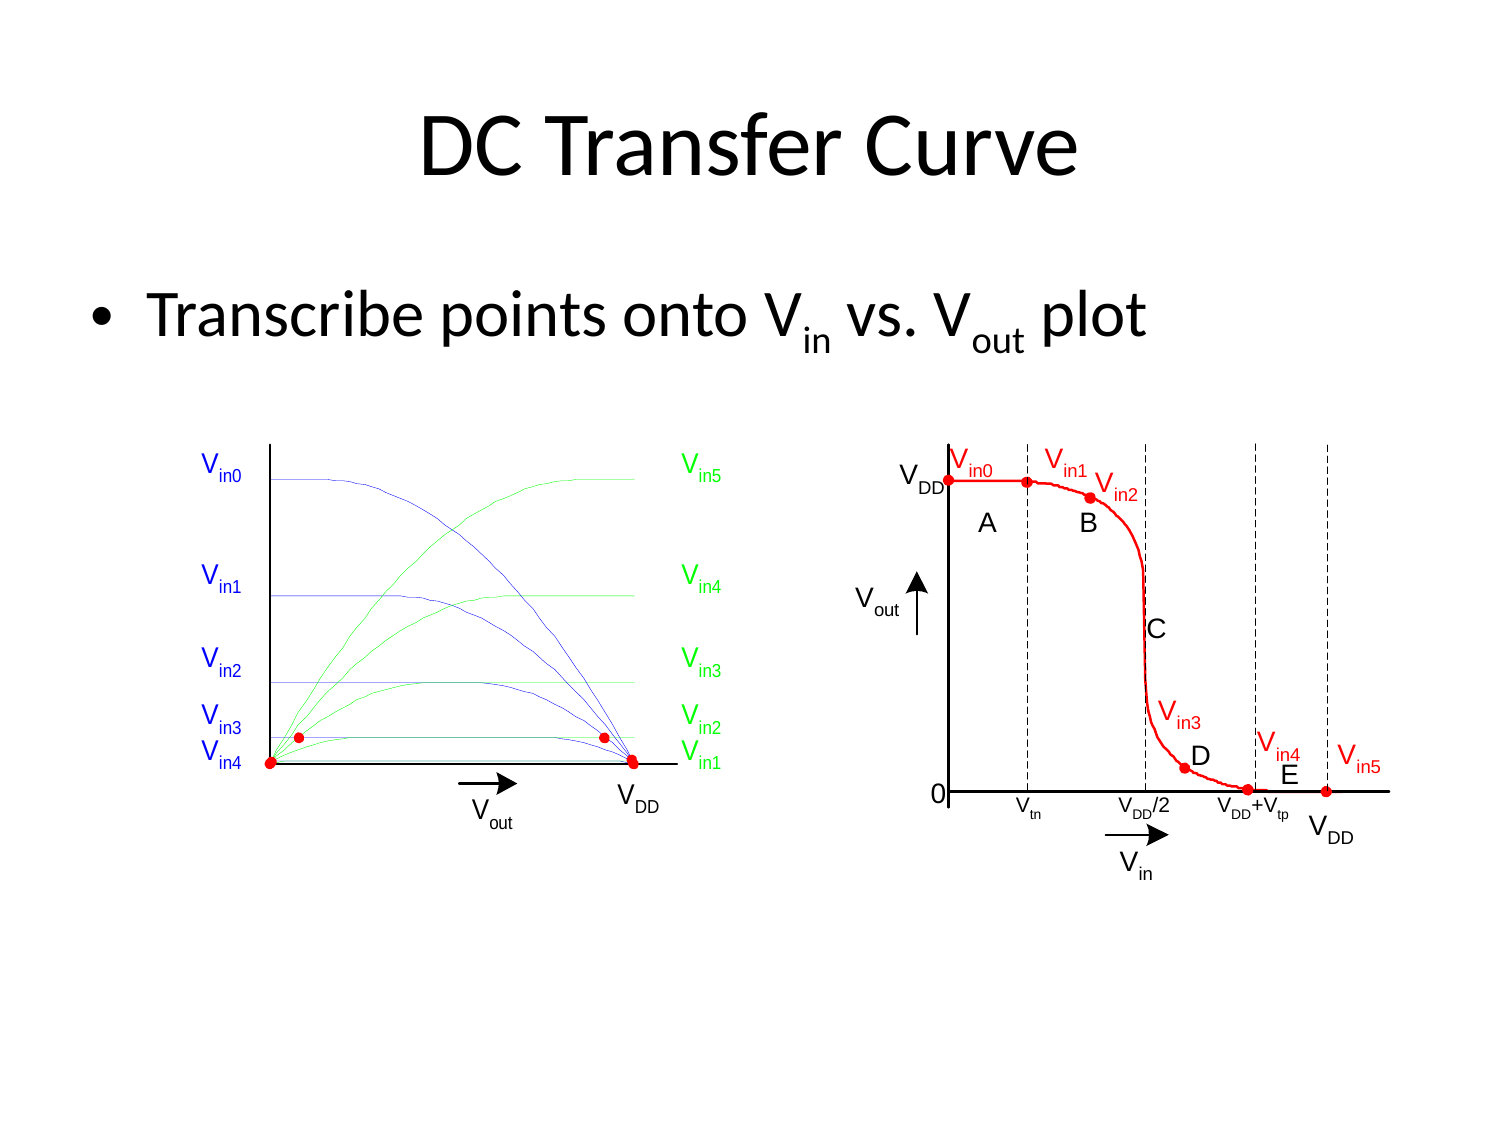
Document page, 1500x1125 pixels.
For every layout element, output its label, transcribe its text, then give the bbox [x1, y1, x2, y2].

list Transcribe points onto Vin vs. Vout plot [75, 262, 1426, 1005]
chart [24, 425, 813, 852]
title DC Transfer Curve [75, 45, 1426, 233]
chart [837, 437, 1450, 902]
